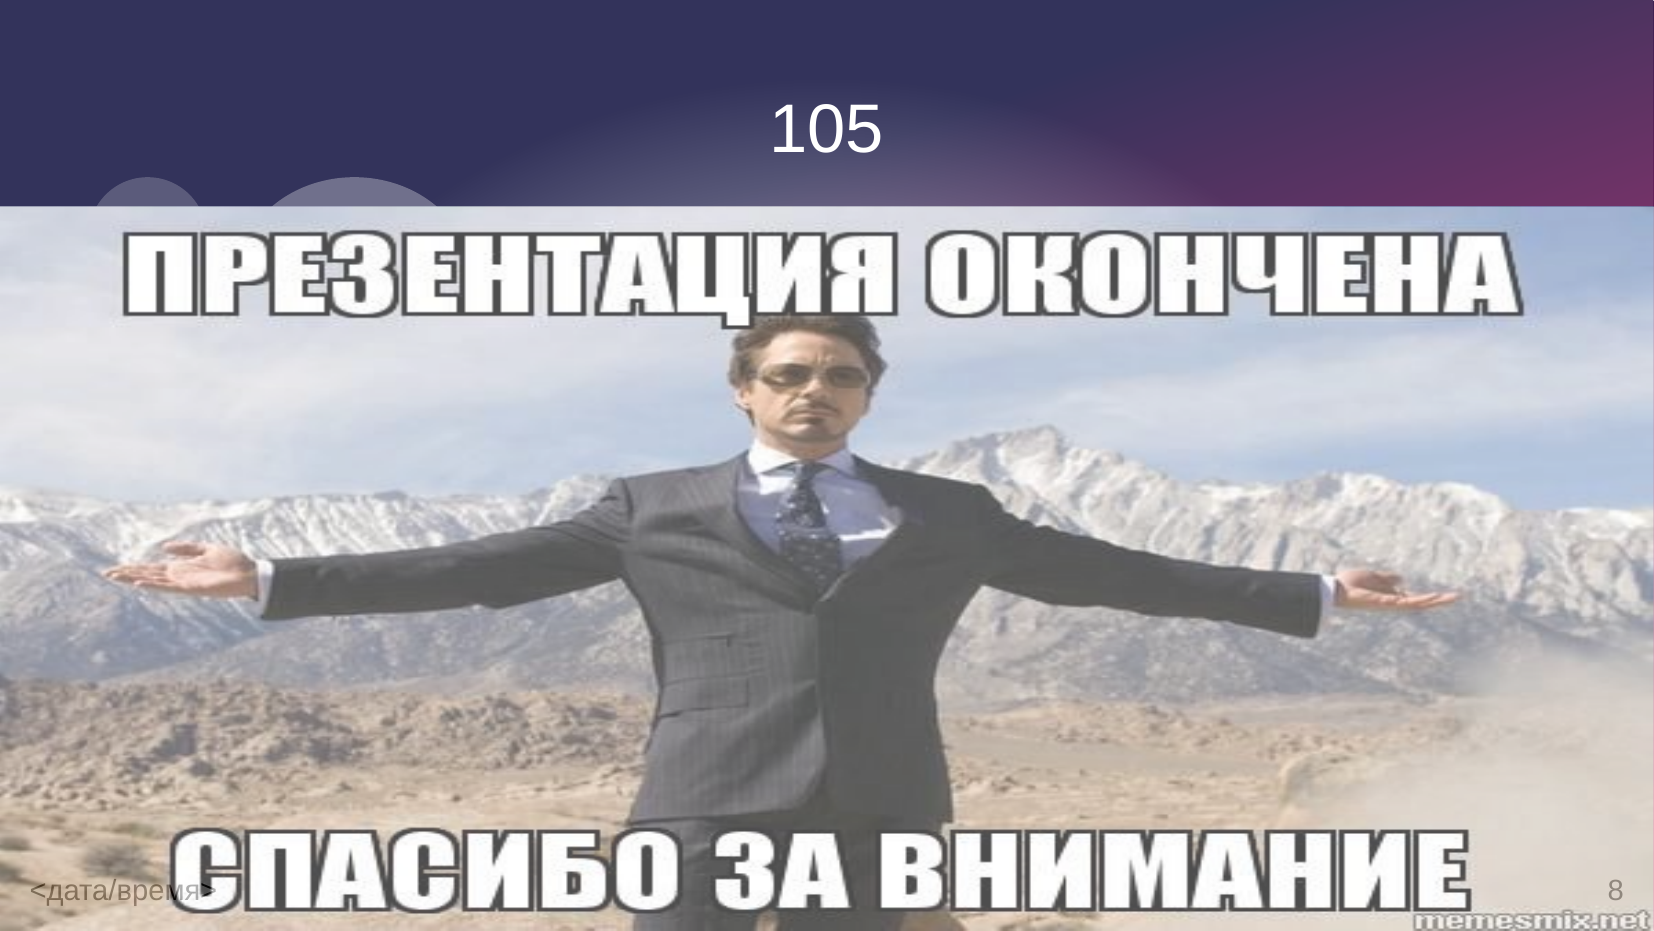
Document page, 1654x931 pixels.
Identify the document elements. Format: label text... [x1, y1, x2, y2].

picture [0, 206, 1654, 931]
title 105 [88, 44, 1565, 206]
